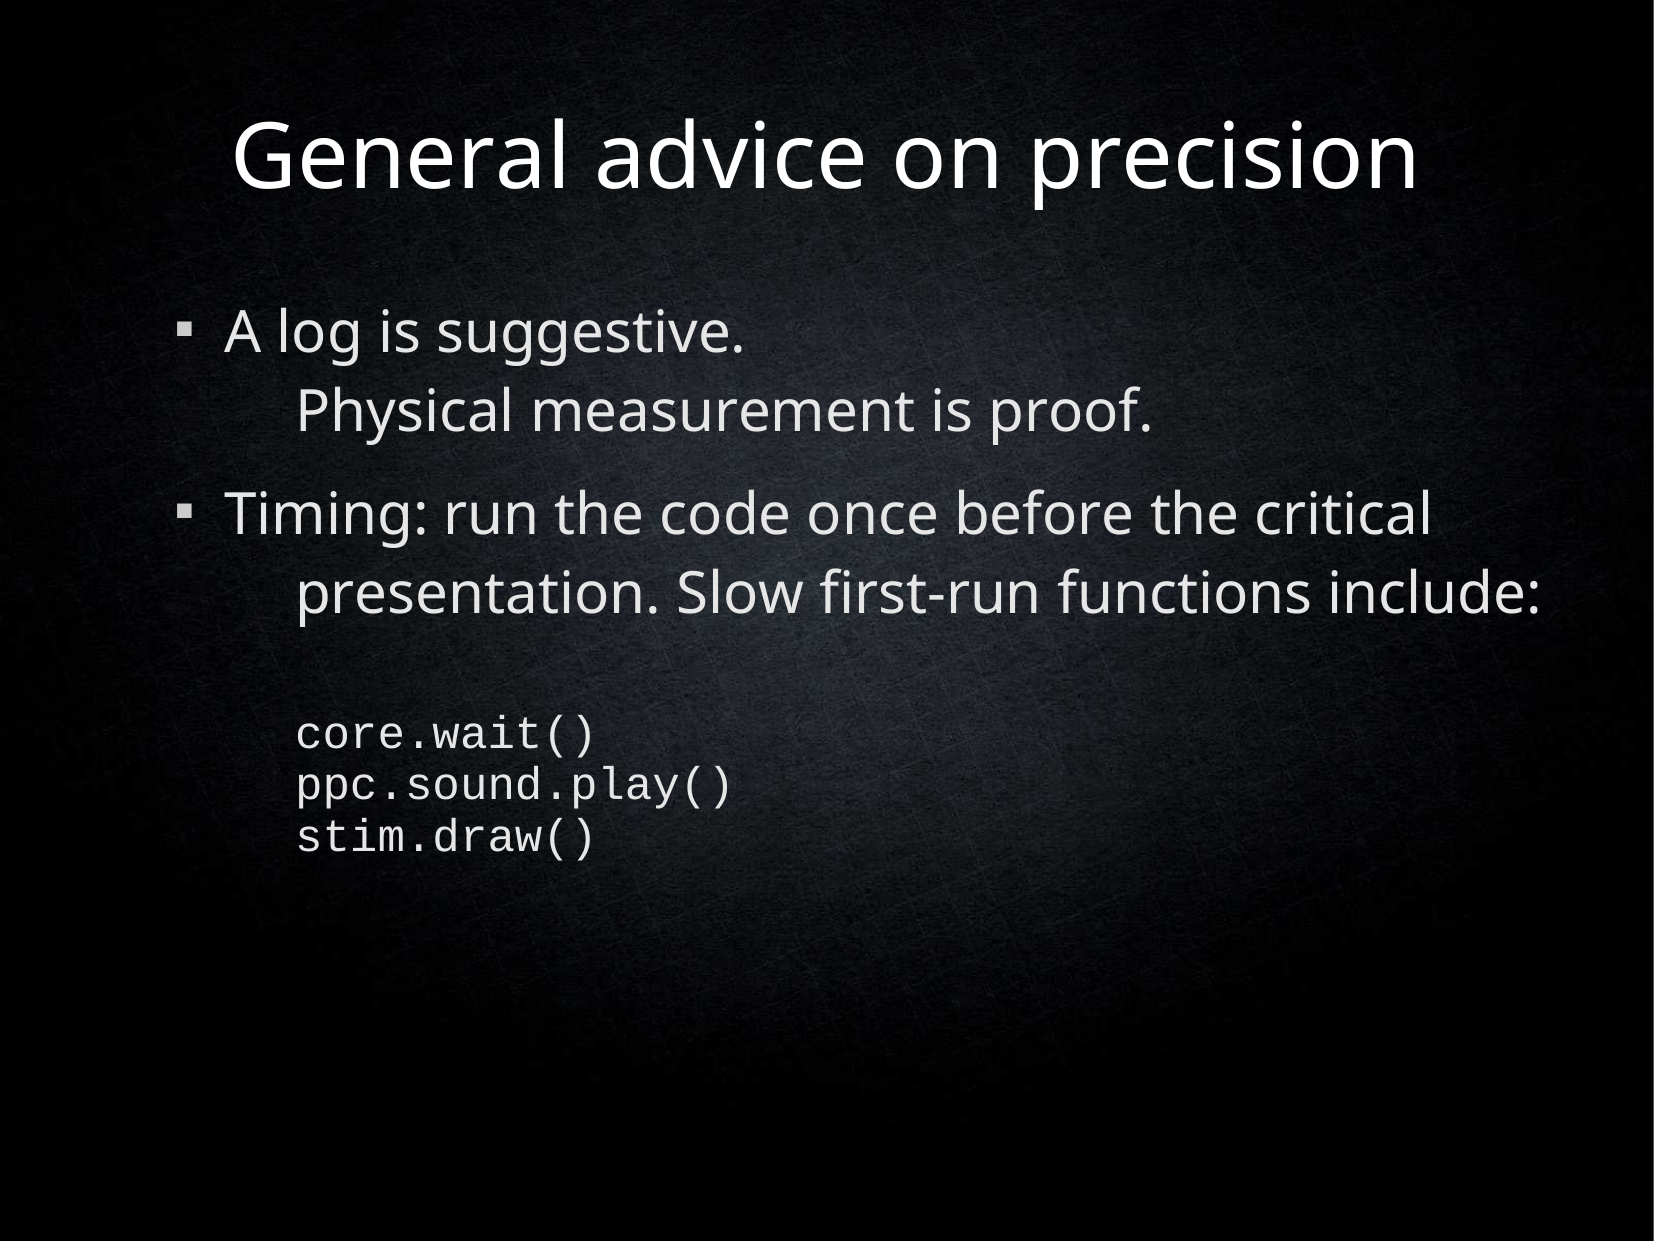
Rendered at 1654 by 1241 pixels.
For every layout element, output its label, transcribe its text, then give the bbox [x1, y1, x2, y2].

title General advice on precision [82, 49, 1571, 257]
picture [0, 0, 1654, 1241]
list A log is suggestive. Physical measurement is proof. Timing: run the code once before the critical presentation. Slow first-run functions include: core.wait() ppc.sound.play() stim.draw() [82, 290, 1571, 1109]
